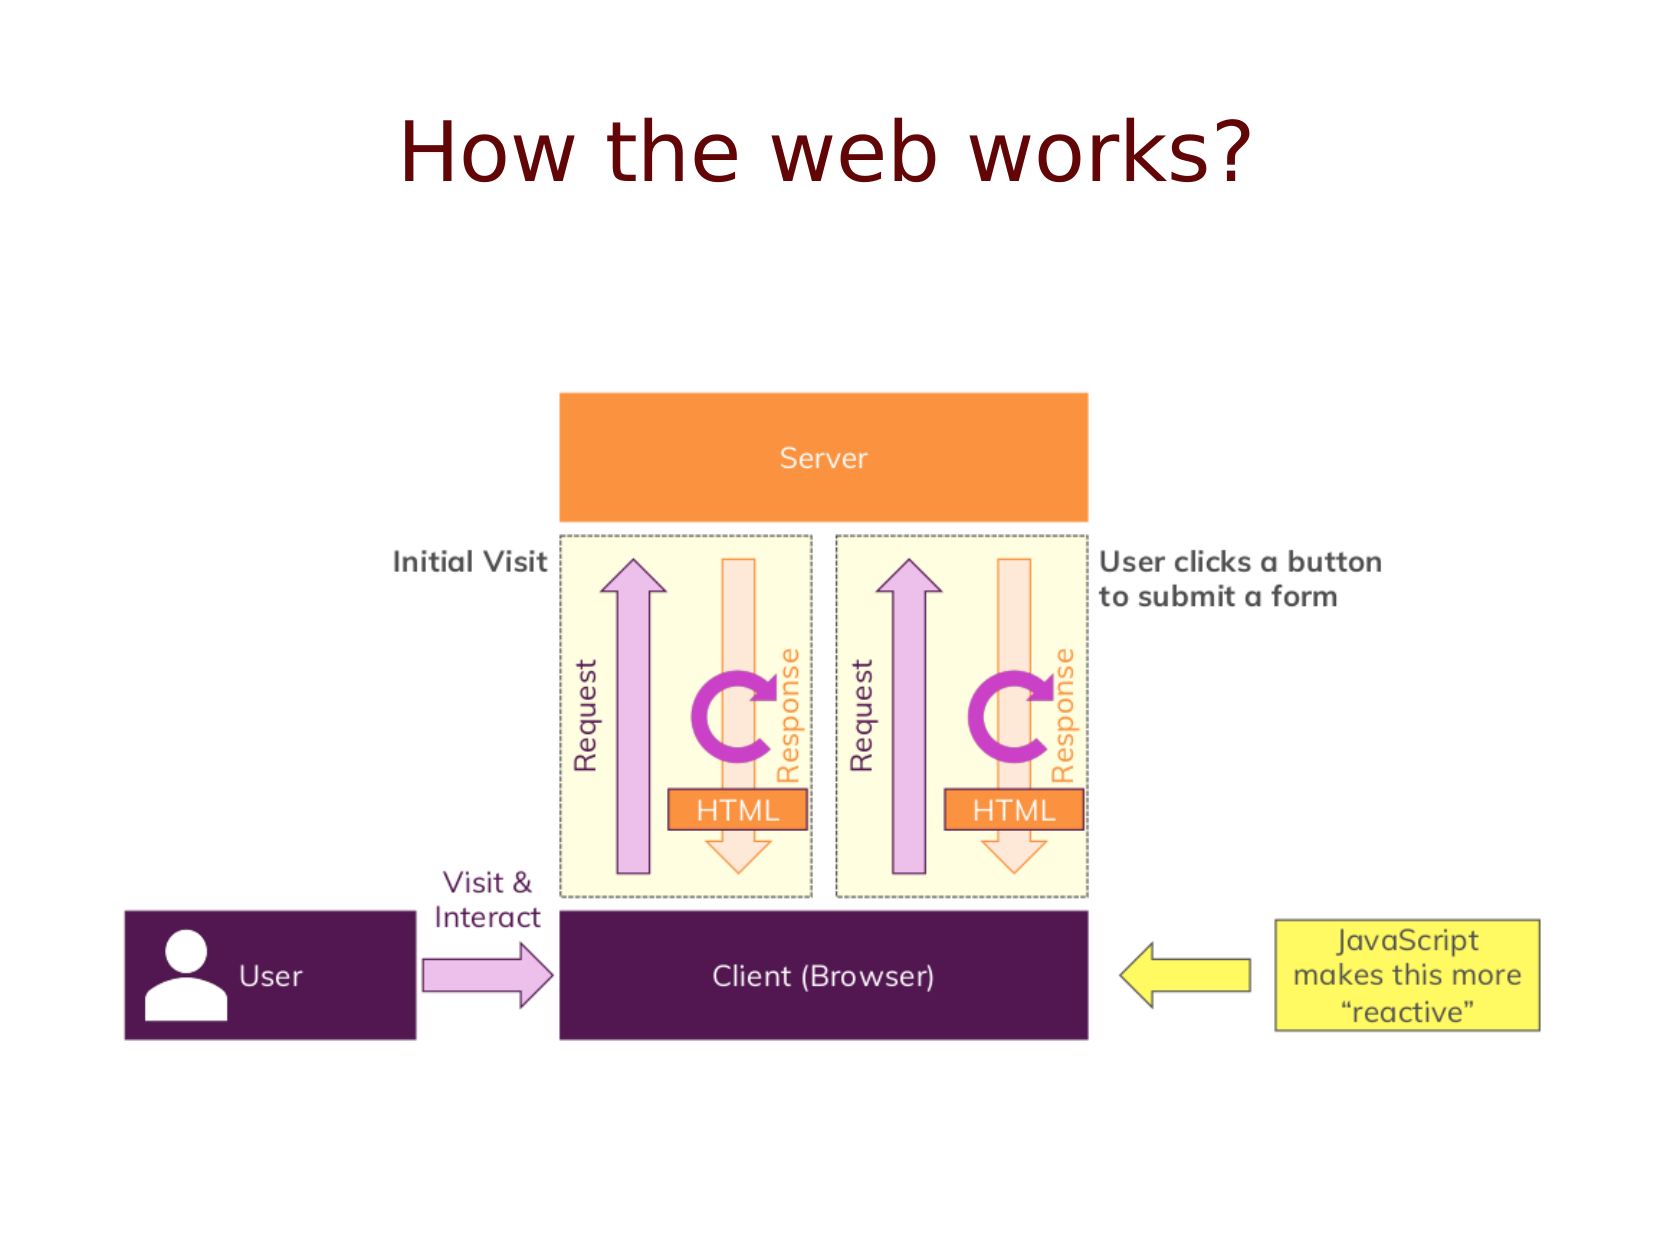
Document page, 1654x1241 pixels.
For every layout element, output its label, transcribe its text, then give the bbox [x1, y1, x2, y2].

picture [106, 377, 1552, 1052]
title How the web works? [82, 49, 1571, 257]
